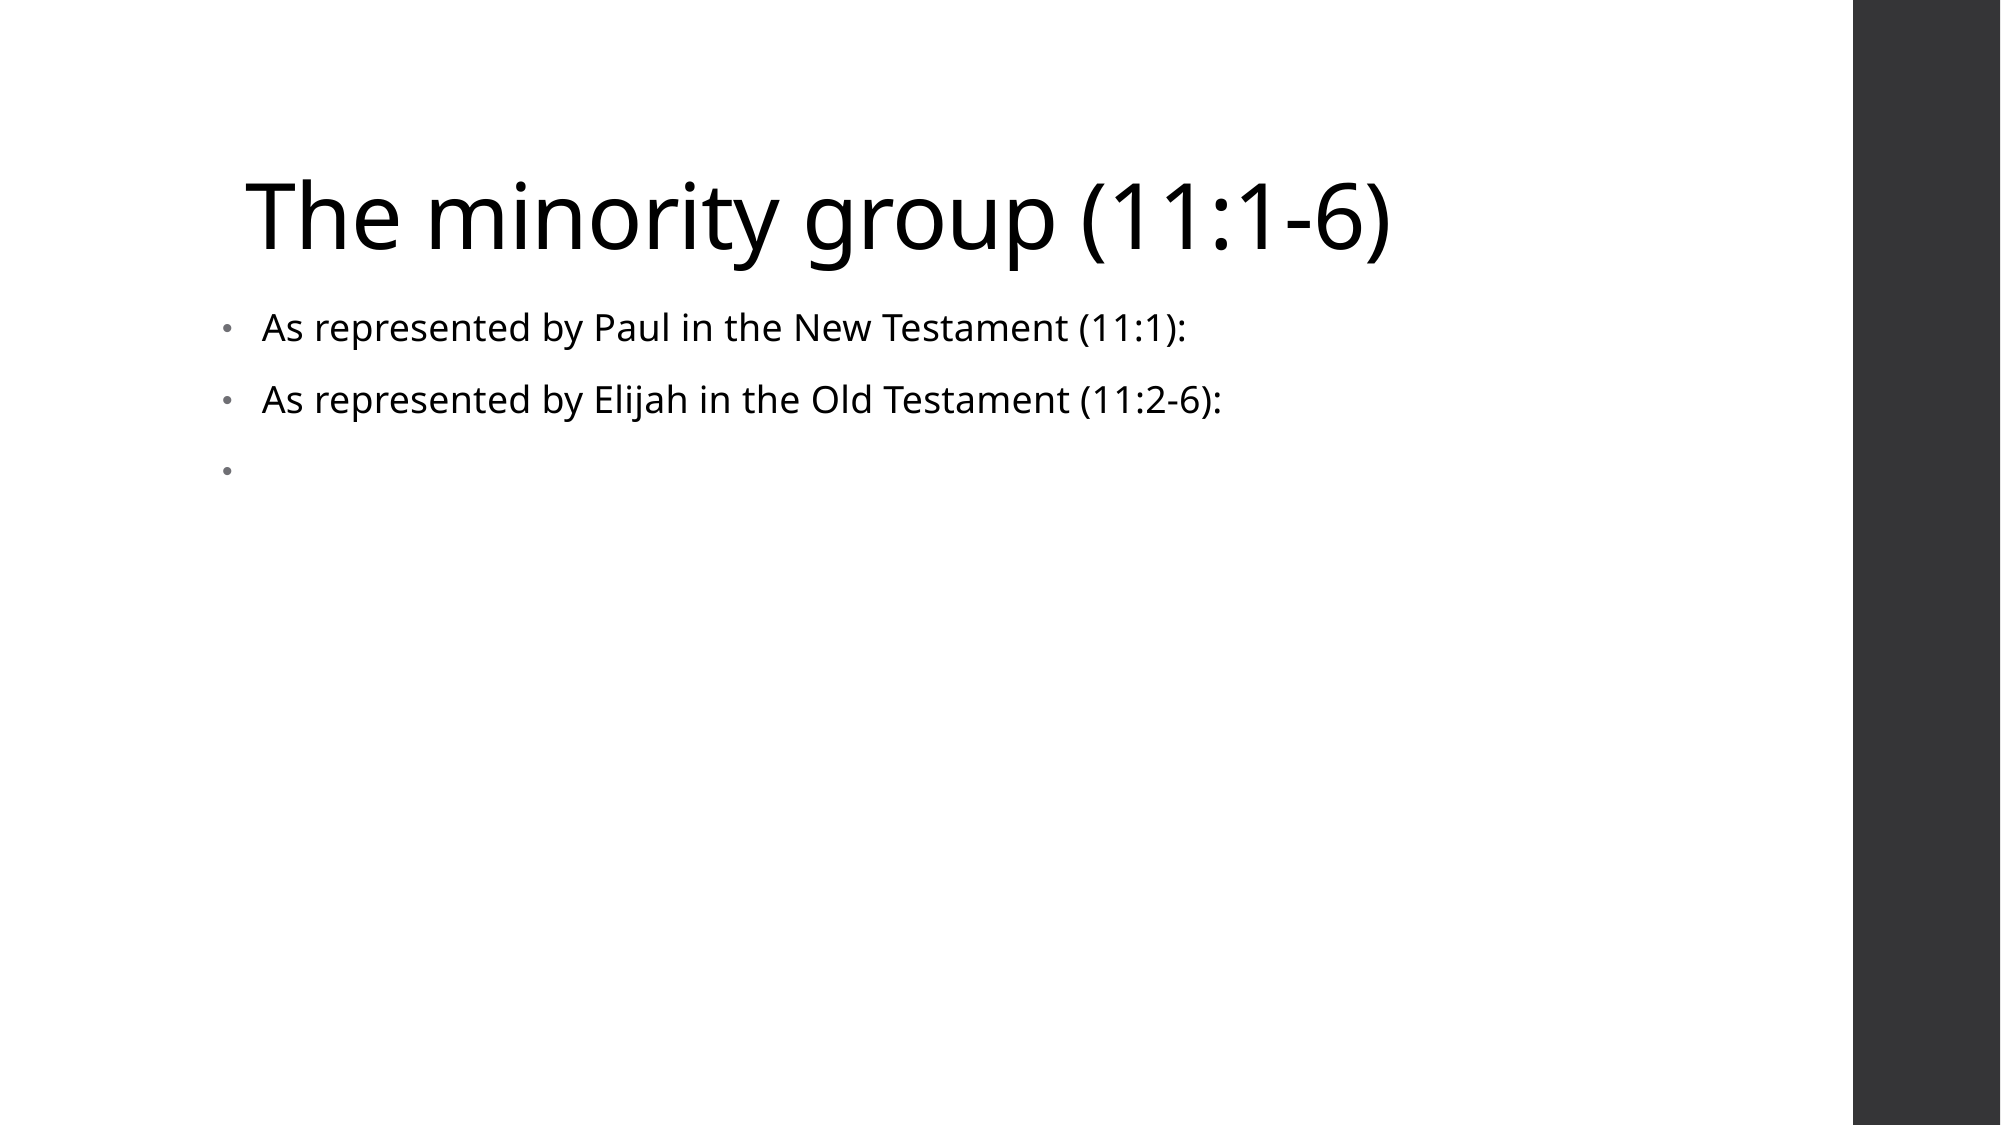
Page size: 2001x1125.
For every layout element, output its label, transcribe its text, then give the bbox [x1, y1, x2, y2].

title The minority group (11:1-6) [206, 60, 1797, 278]
list As represented by Paul in the New Testament (11:1): As represented by Elijah in the Old Testament (11:2-6): [206, 299, 1617, 1014]
